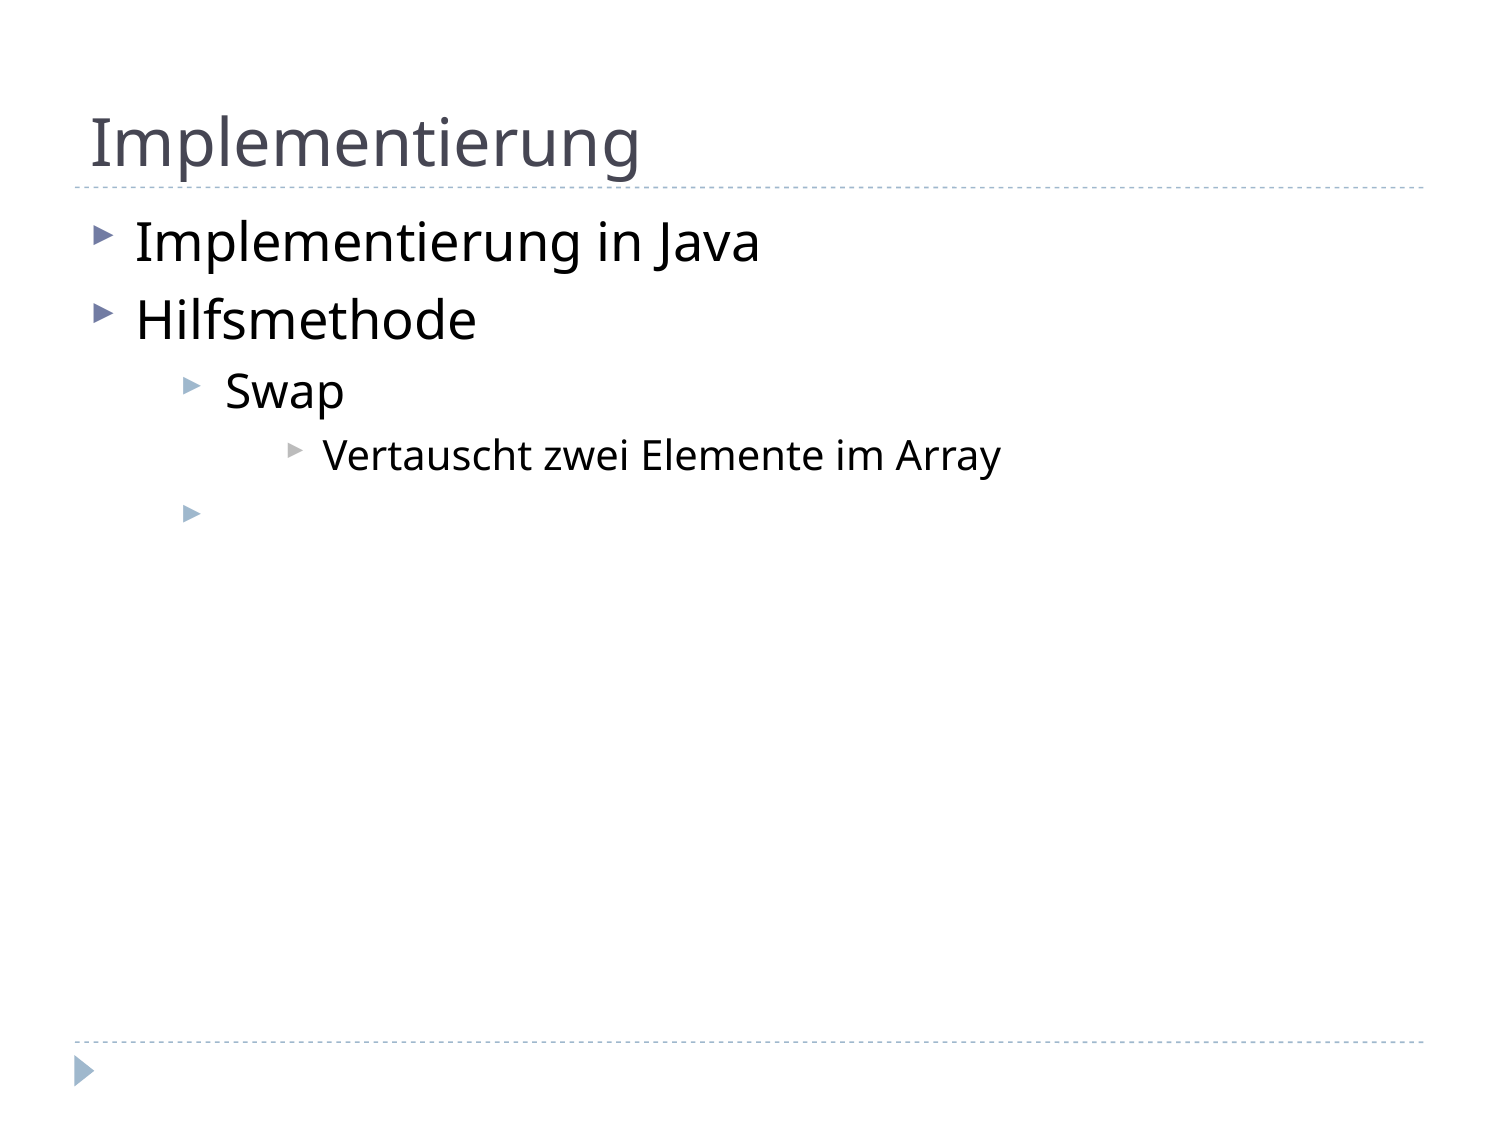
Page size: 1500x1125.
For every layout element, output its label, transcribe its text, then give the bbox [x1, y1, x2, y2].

list Implementierung in Java Hilfsmethode Swap Vertauscht zwei Elemente im Array [75, 200, 1426, 1011]
title Implementierung [75, 24, 1426, 188]
